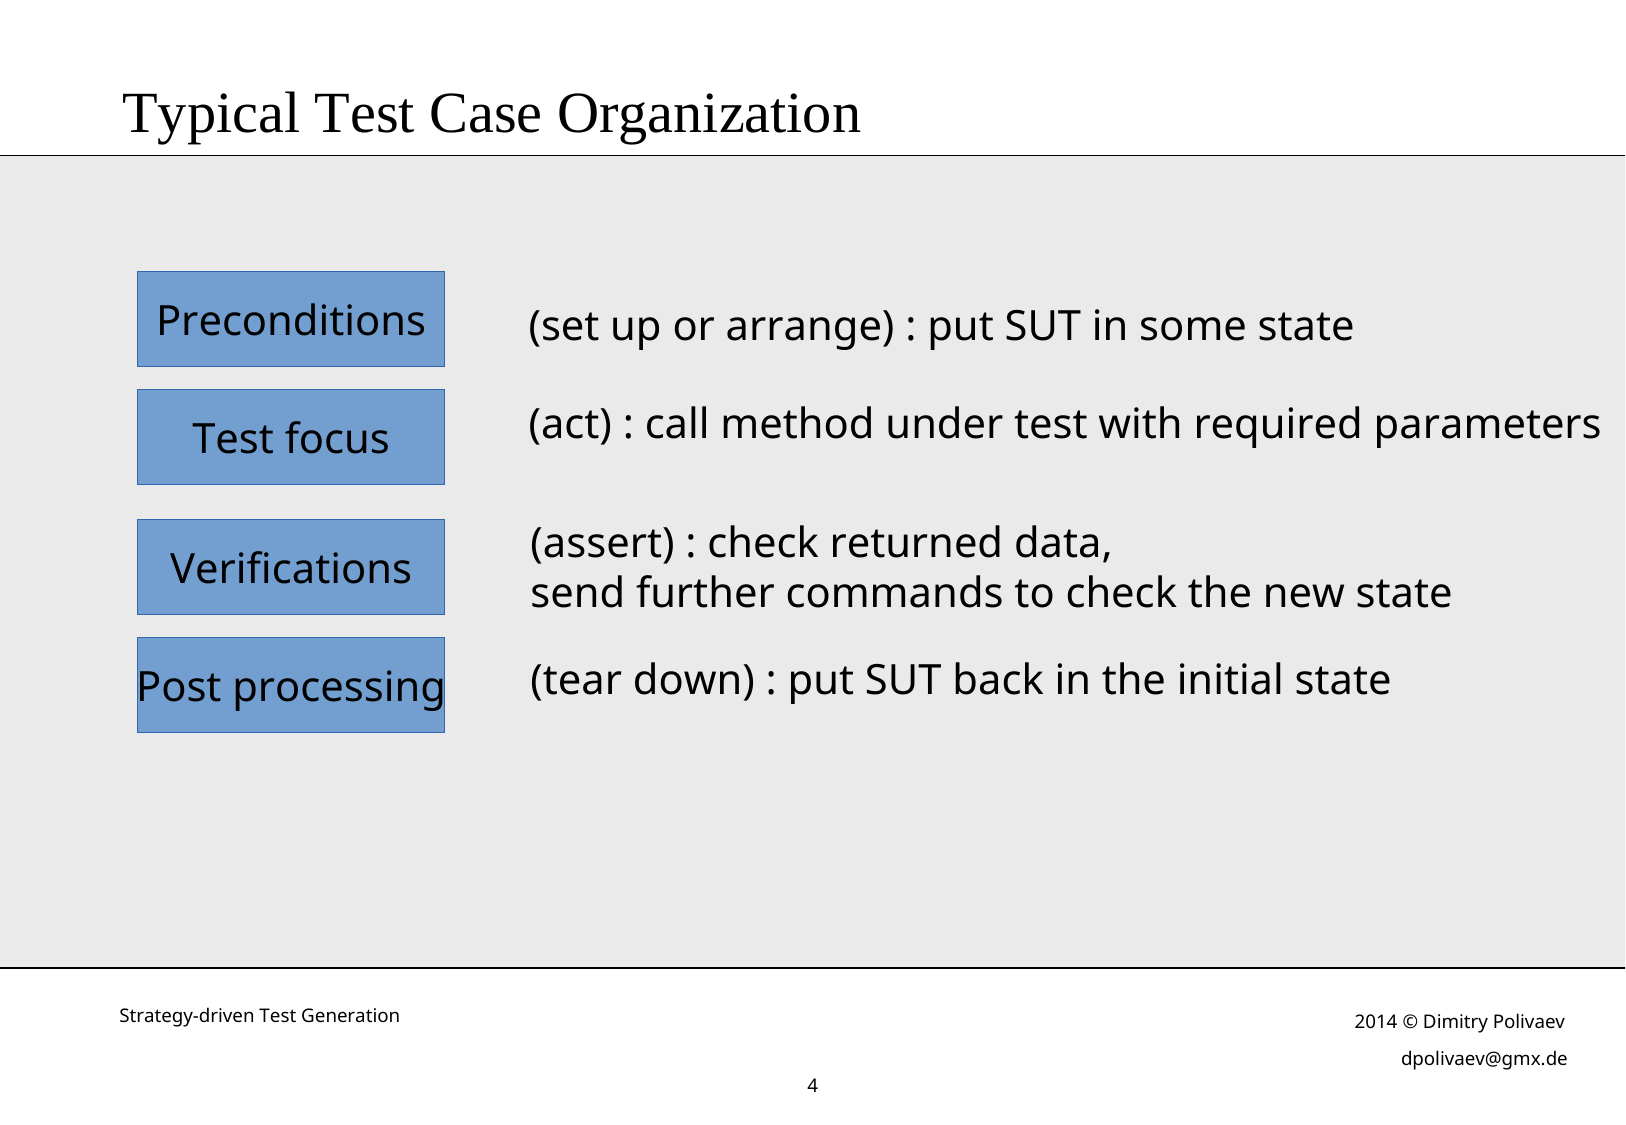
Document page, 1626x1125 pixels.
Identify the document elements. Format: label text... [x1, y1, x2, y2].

text_box Verifications [137, 519, 445, 615]
text_box Preconditions [137, 271, 445, 367]
text_box (assert) : check returned data, send further commands to check the new state [515, 507, 1389, 623]
text_box (tear down) : put SUT back in the initial state [515, 645, 1342, 711]
text_box Post processing [137, 637, 445, 733]
text_box (set up or arrange) : put SUT in some state [513, 291, 1299, 357]
text_box (act) : call method under test with required parameters [513, 389, 1520, 455]
title Typical Test Case Organization [122, 70, 1501, 144]
text_box Test focus [137, 389, 445, 485]
